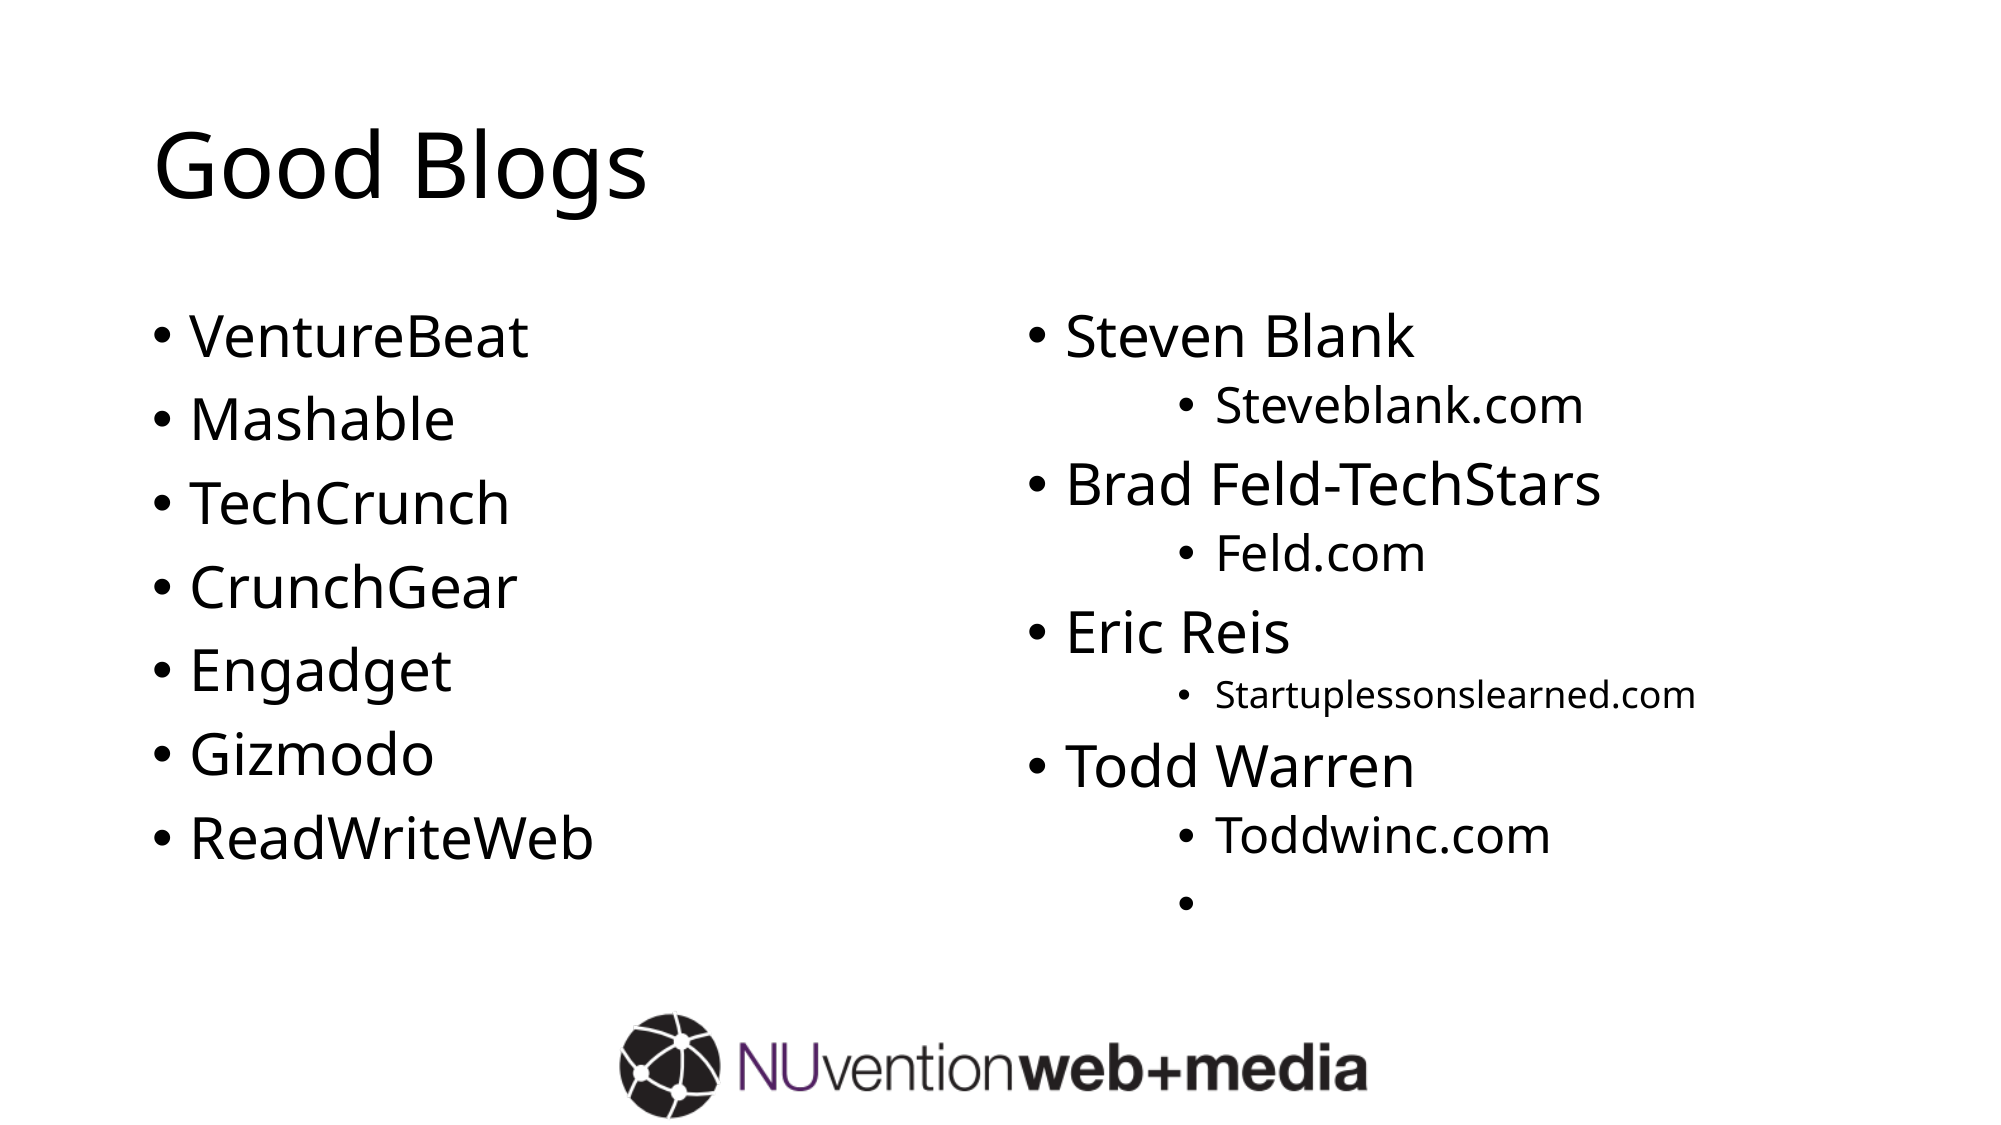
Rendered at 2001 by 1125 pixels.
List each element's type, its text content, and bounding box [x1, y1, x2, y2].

title Good Blogs [137, 59, 1863, 278]
list Steven Blank Steveblank.com Brad Feld-TechStars Feld.com Eric Reis Startuplessonslearned.com Todd Warren Toddwinc.com [1012, 299, 1863, 1014]
list VentureBeat Mashable TechCrunch CrunchGear Engadget Gizmodo ReadWriteWeb [137, 299, 988, 1014]
